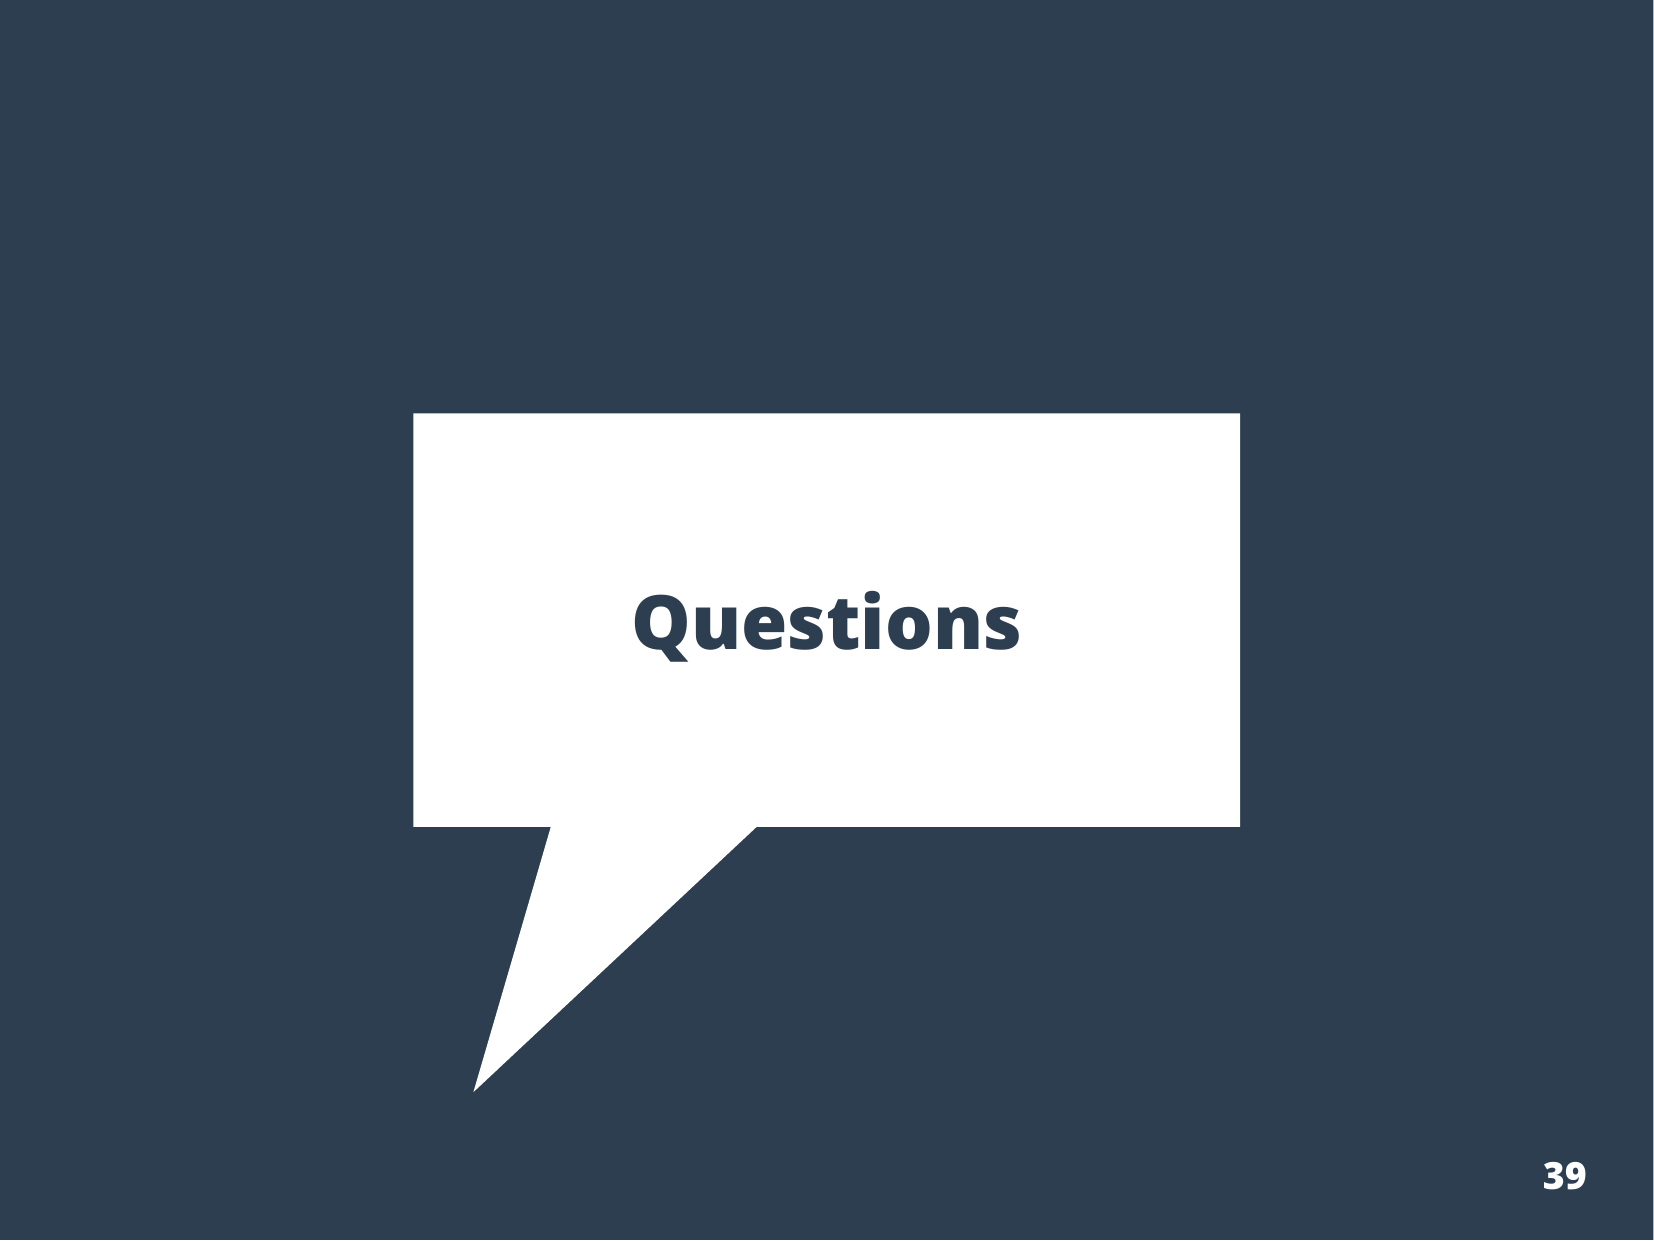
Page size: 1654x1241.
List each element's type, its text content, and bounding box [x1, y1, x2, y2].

title Questions [442, 442, 1211, 798]
